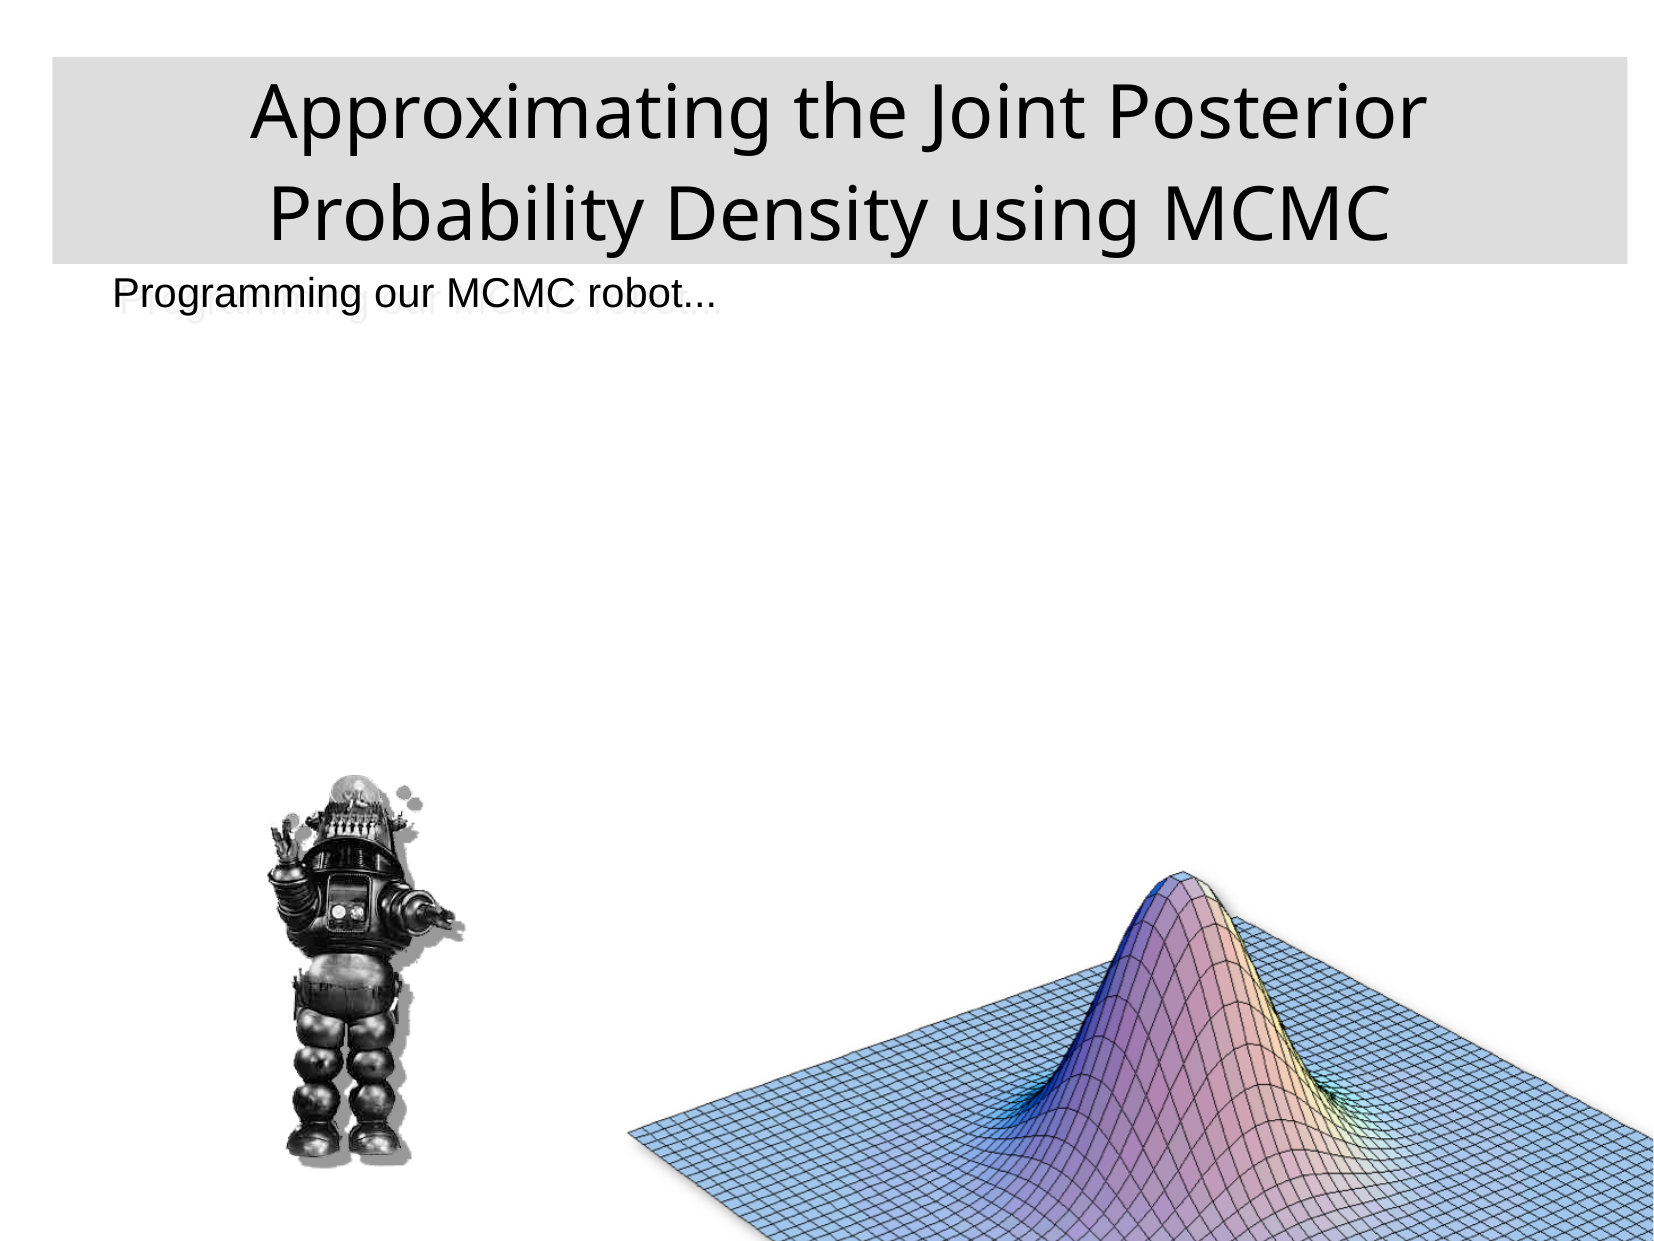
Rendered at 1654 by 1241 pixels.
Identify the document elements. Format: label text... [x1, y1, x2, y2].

title Approximating the Joint Posterior Probability Density using MCMC [52, 56, 1628, 264]
picture [602, 855, 1654, 1241]
text_box Programming our MCMC robot... [103, 264, 1250, 325]
picture [191, 765, 513, 1163]
